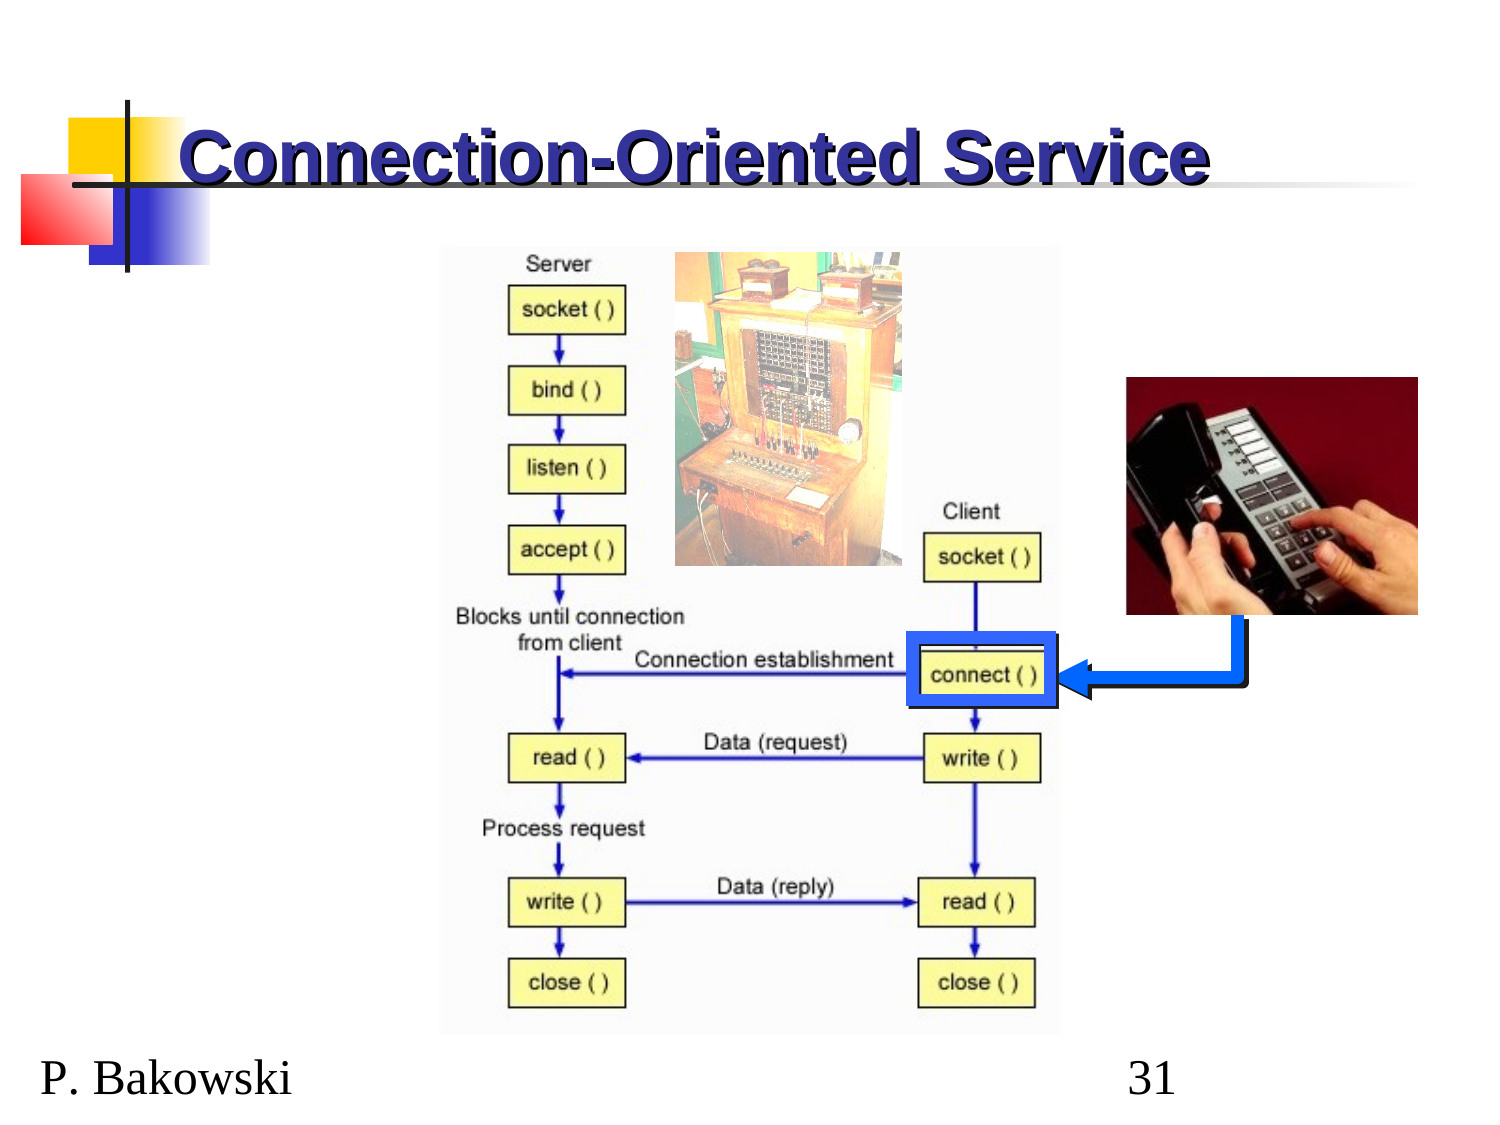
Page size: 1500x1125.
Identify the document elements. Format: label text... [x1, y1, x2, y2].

picture [922, 647, 1044, 694]
picture [1125, 377, 1418, 615]
title Connection-Oriented Service [162, 99, 1400, 288]
picture [437, 240, 1072, 1051]
